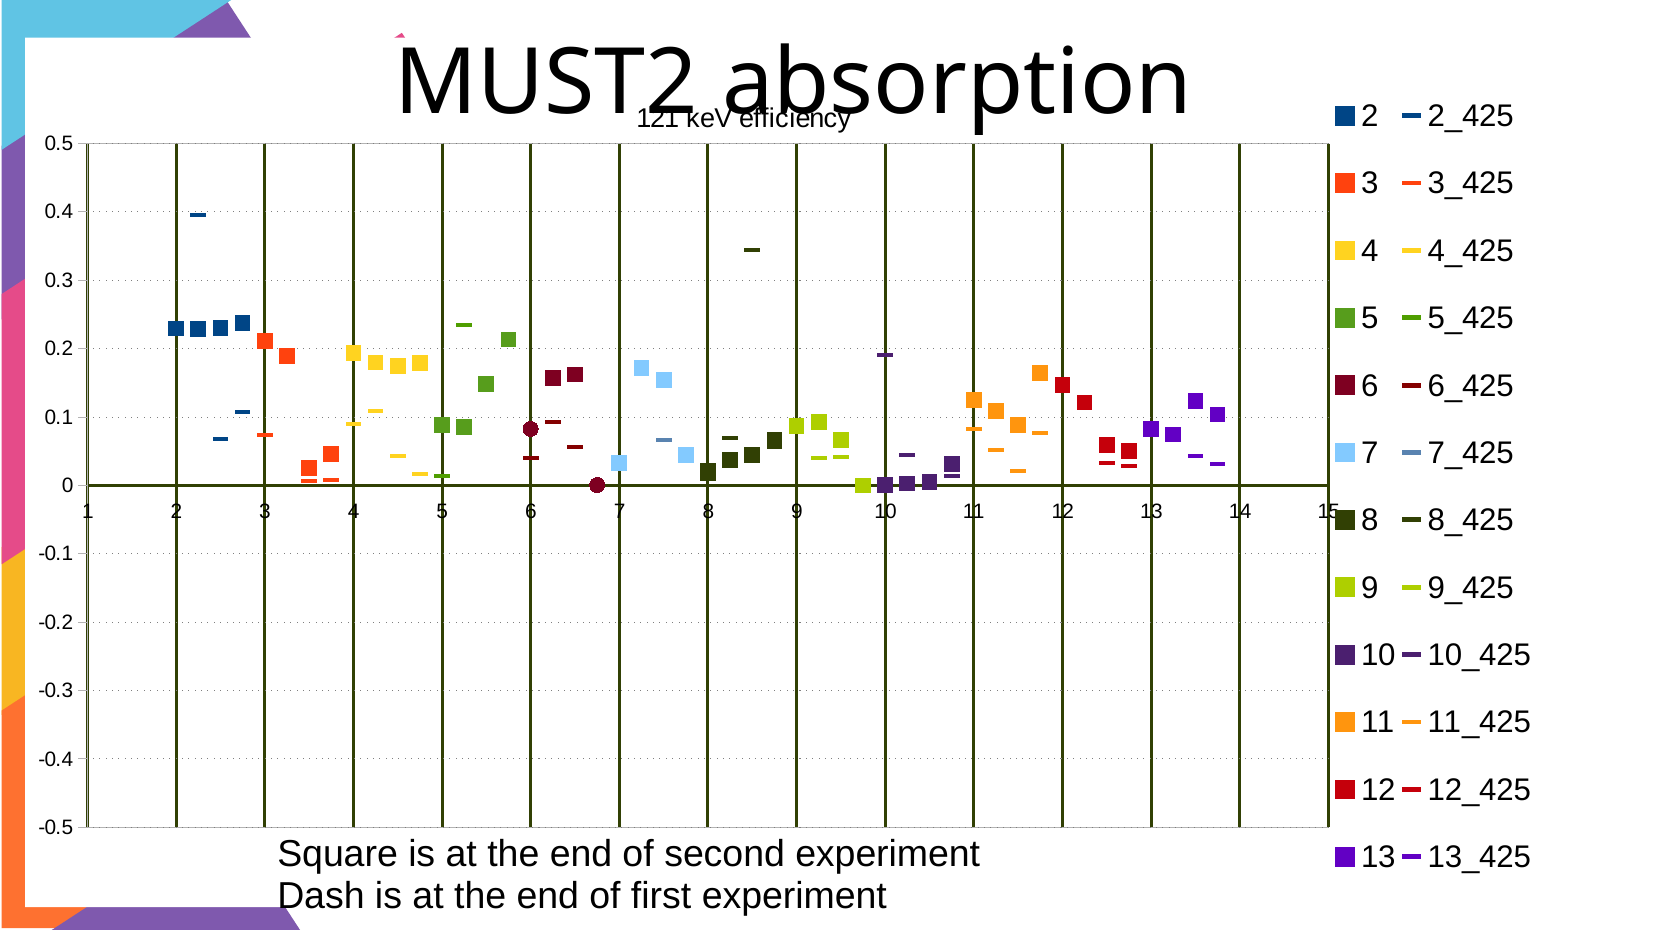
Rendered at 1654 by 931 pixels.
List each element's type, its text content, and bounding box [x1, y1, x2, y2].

title MUST2 absorption [49, 0, 1538, 156]
text_box Square is at the end of second experiment Dash is at the end of first experiment [262, 825, 1201, 931]
chart [25, 37, 1538, 908]
